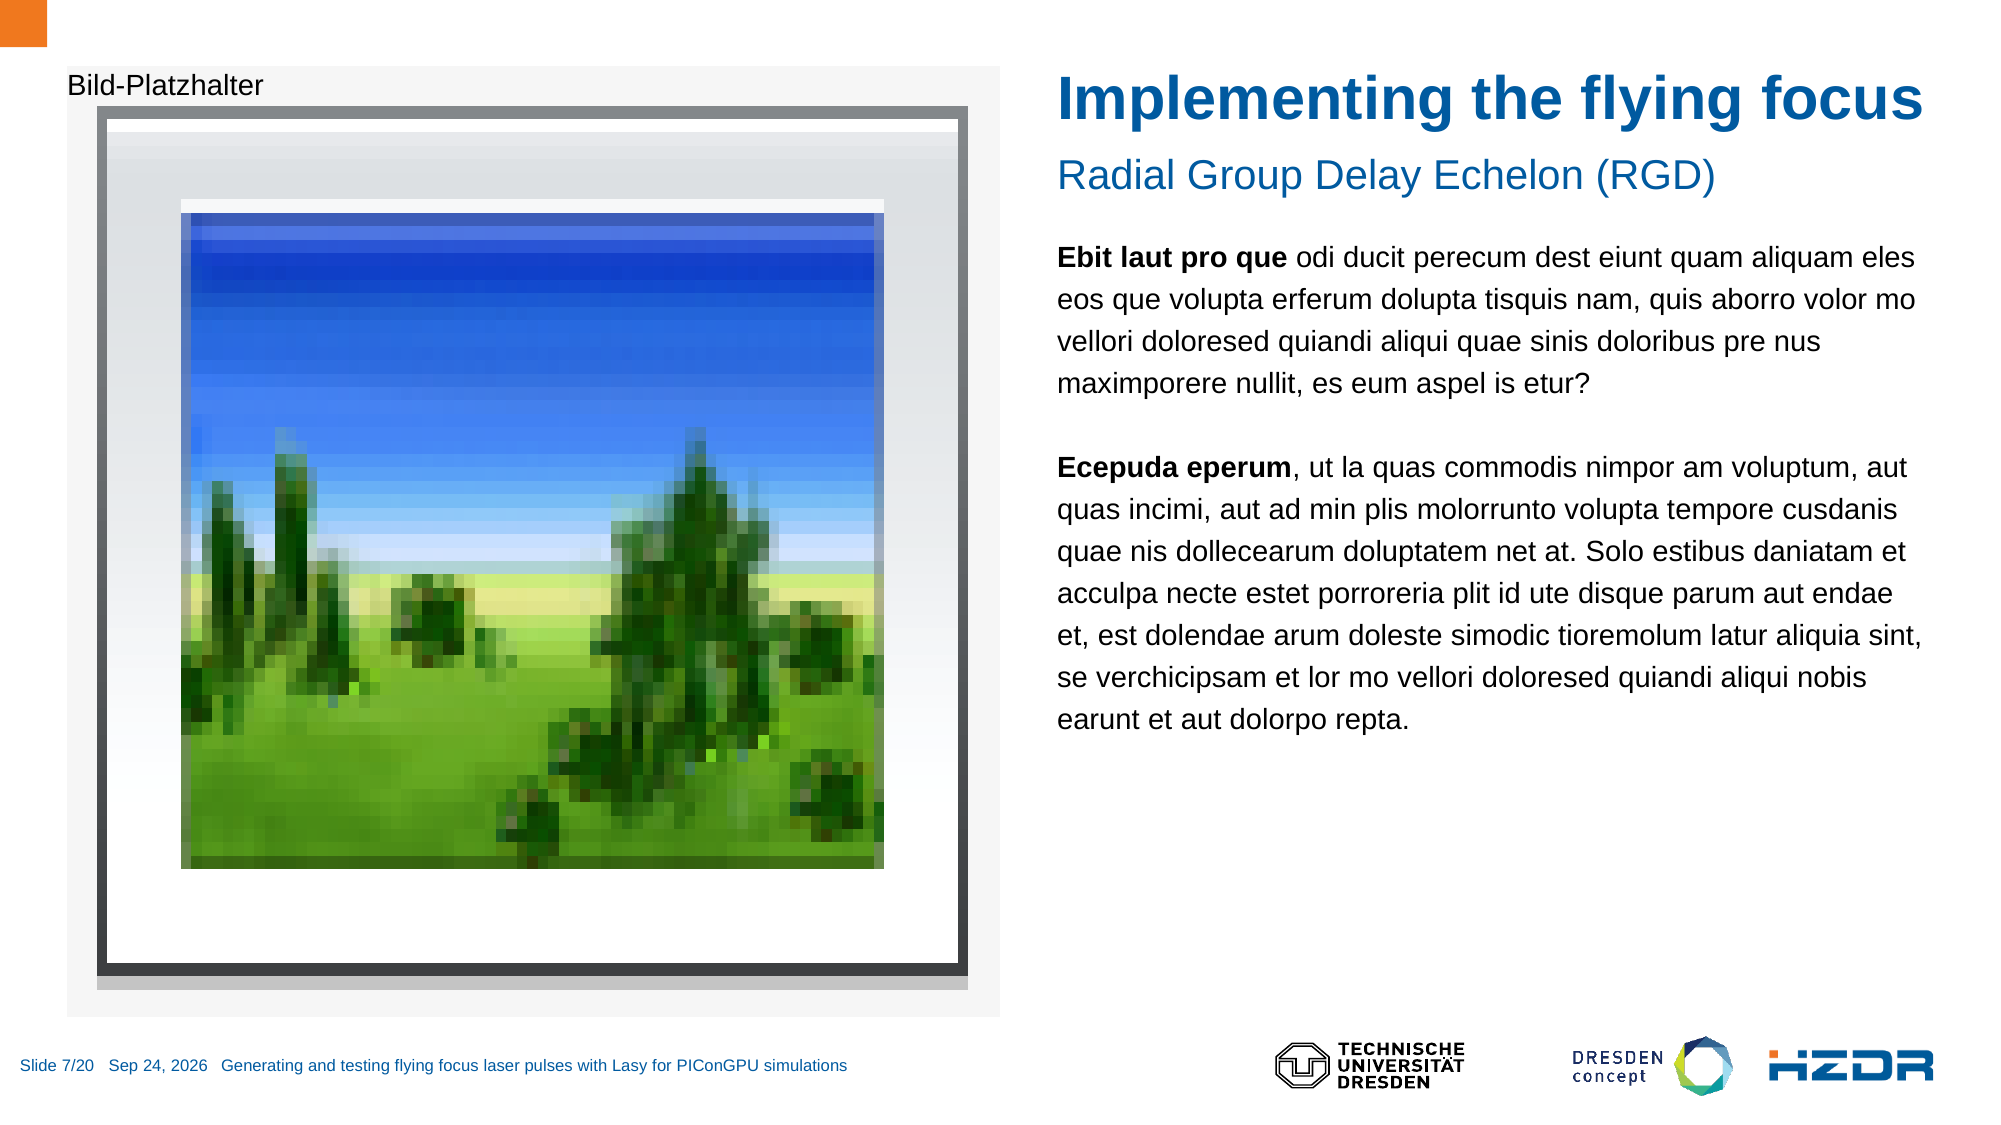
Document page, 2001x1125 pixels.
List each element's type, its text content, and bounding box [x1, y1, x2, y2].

picture [1768, 1049, 1934, 1081]
footer Generating and testing flying focus laser pulses with Lasy for PIConGPU simulations [221, 1034, 965, 1095]
slide_number Jan 9, 2026 [107, 1034, 208, 1095]
slide_number Slide <number>/20 [6, 1034, 95, 1095]
list Ebit laut pro que odi ducit perecum dest eiunt quam aliquam eles eos que volupta erferum dolupta tisquis nam, quis aborro volor mo vellori doloresed quiandi aliqui quae sinis doloribus pre nus maximporere nullit, es eum aspel is etur? Ecepuda eperum, ut la quas commodis nimpor am voluptum, aut quas incimi, aut ad min plis molorrunto volupta tempore cusdanis quae nis dollecearum doluptatem net at. Solo estibus daniatam et acculpa necte estet porroreria plit id ute disque parum aut endae et, est dolendae arum doleste simodic tioremolum latur aliquia sint, se verchicipsam et lor mo vellori doloresed quiandi aliqui nobis earunt et aut dolorpo repta. [1057, 231, 1934, 1014]
picture [66, 66, 1000, 1017]
picture [1275, 1042, 1465, 1089]
title Implementing the flying focus [1057, 66, 1934, 134]
subtitle Radial Group Delay Echelon (RGD) [1057, 138, 1934, 190]
picture [1573, 1036, 1733, 1096]
